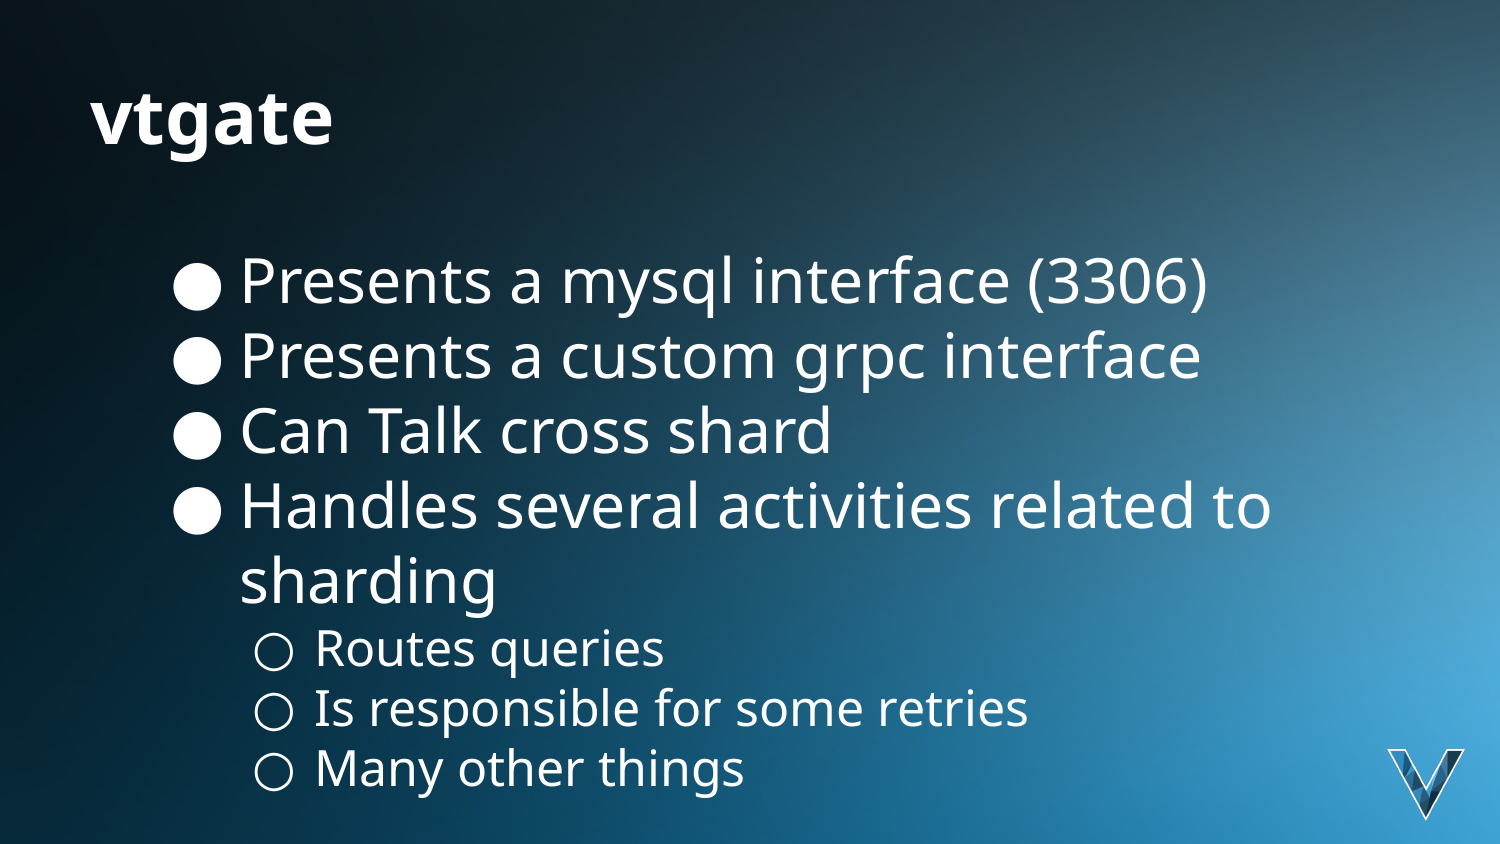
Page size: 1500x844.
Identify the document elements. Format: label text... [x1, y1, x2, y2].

list Presents a mysql interface (3306) Presents a custom grpc interface Can Talk cross shard Handles several activities related to sharding Routes queries Is responsible for some retries Many other things [149, 226, 1425, 808]
picture [0, 0, 1500, 844]
title vtgate [75, 33, 1425, 175]
